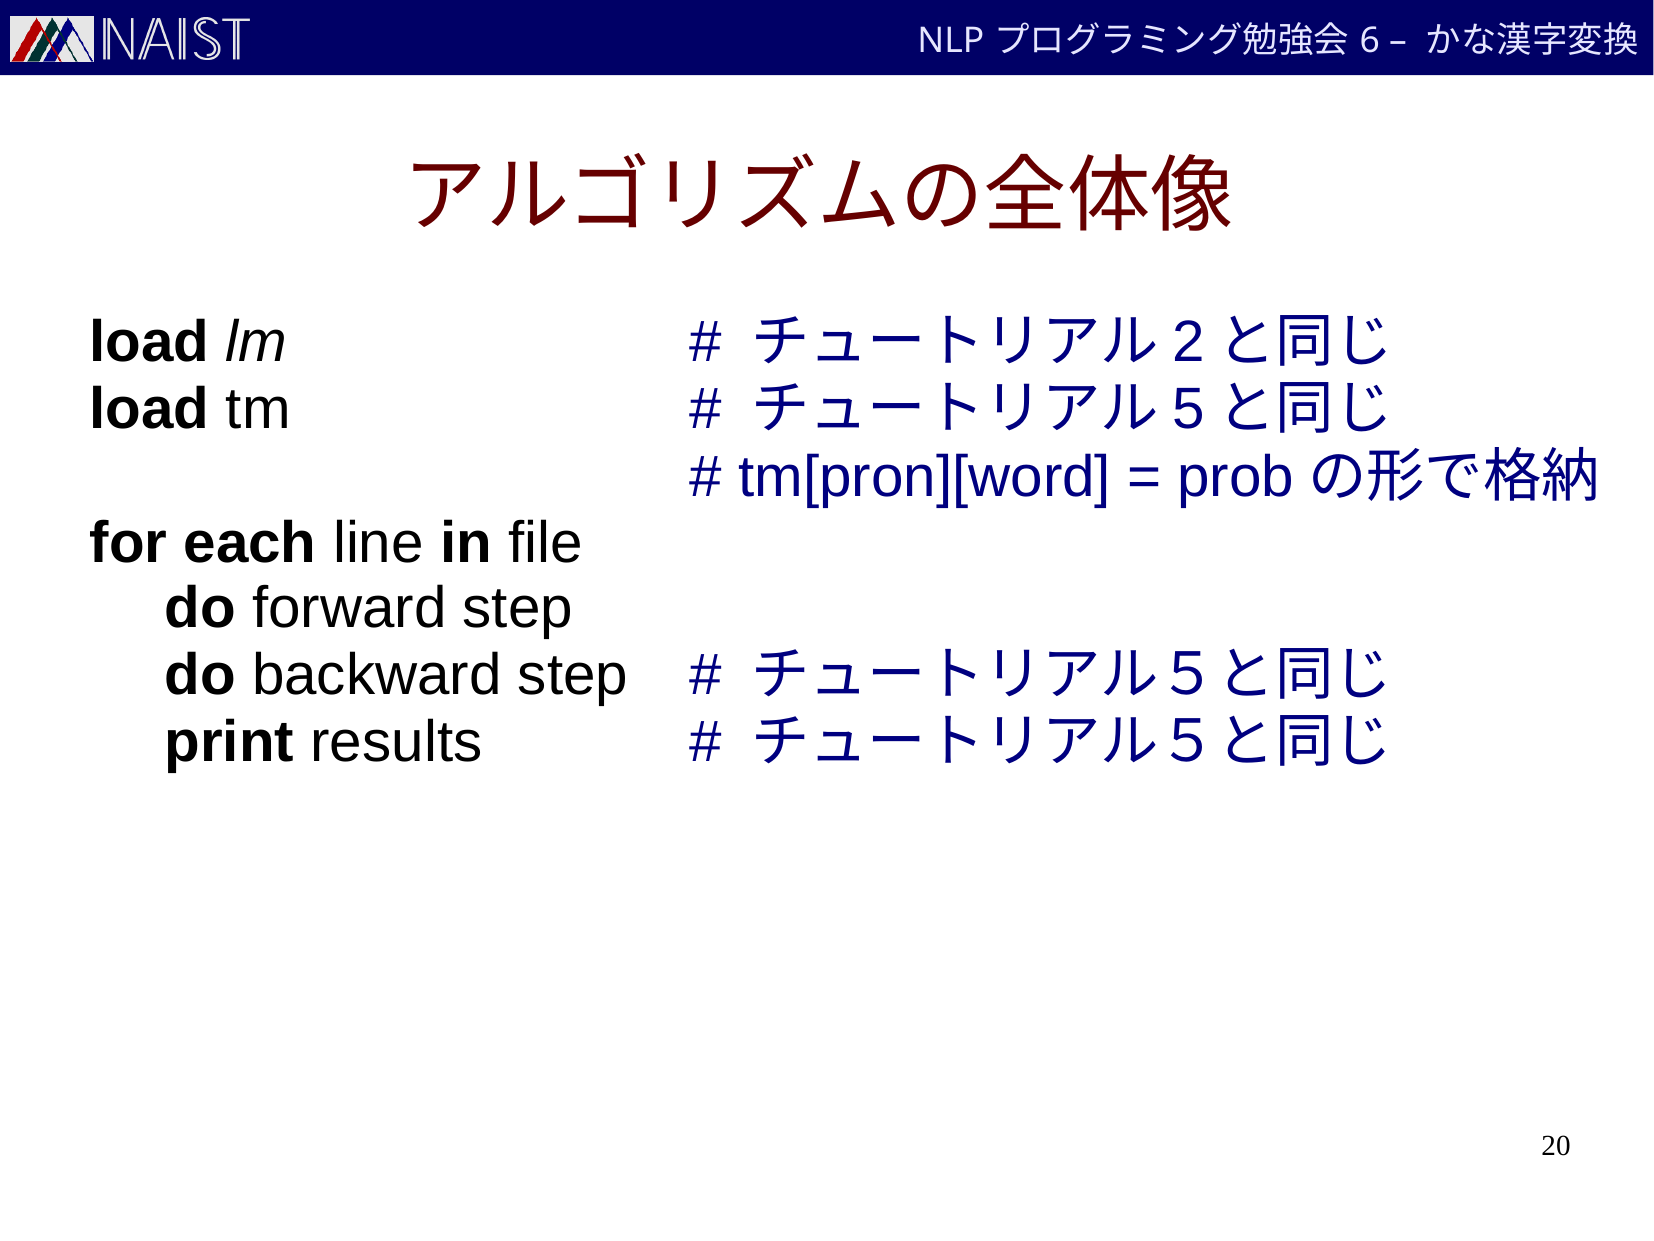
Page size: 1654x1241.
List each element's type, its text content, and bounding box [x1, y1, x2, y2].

text_box load lm # チュートリアル2と同じ load tm # チュートリアル5と同じ # tm[pron][word] = probの形で格納 for each line in file do forward step do backward step # チュートリアル５と同じ print results # チュートリアル５と同じ [75, 299, 1615, 784]
title アルゴリズムの全体像 [75, 92, 1564, 285]
picture [102, 17, 251, 60]
picture [10, 16, 94, 62]
